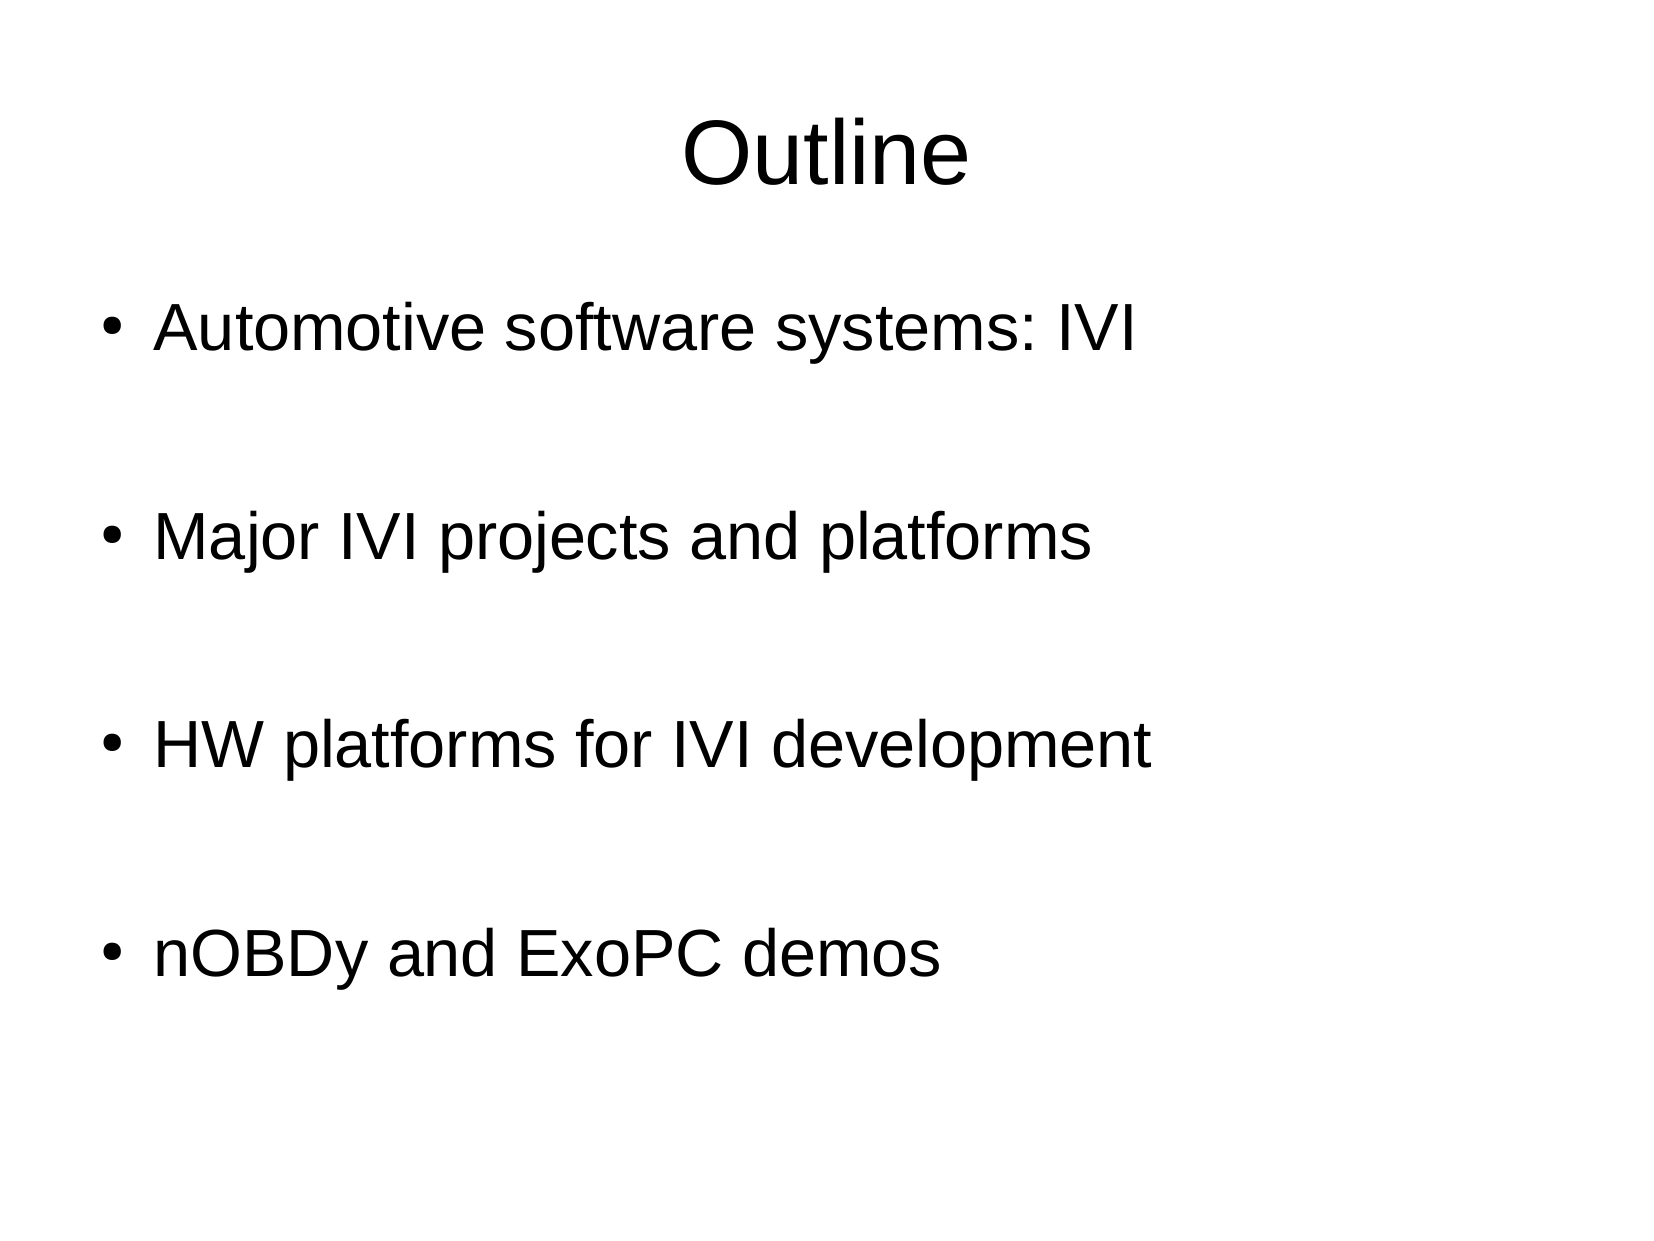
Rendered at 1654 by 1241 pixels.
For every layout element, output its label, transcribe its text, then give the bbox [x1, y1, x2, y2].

title Outline [82, 49, 1571, 257]
list Automotive software systems: IVI Major IVI projects and platforms HW platforms for IVI development nOBDy and ExoPC demos [82, 290, 1571, 1109]
